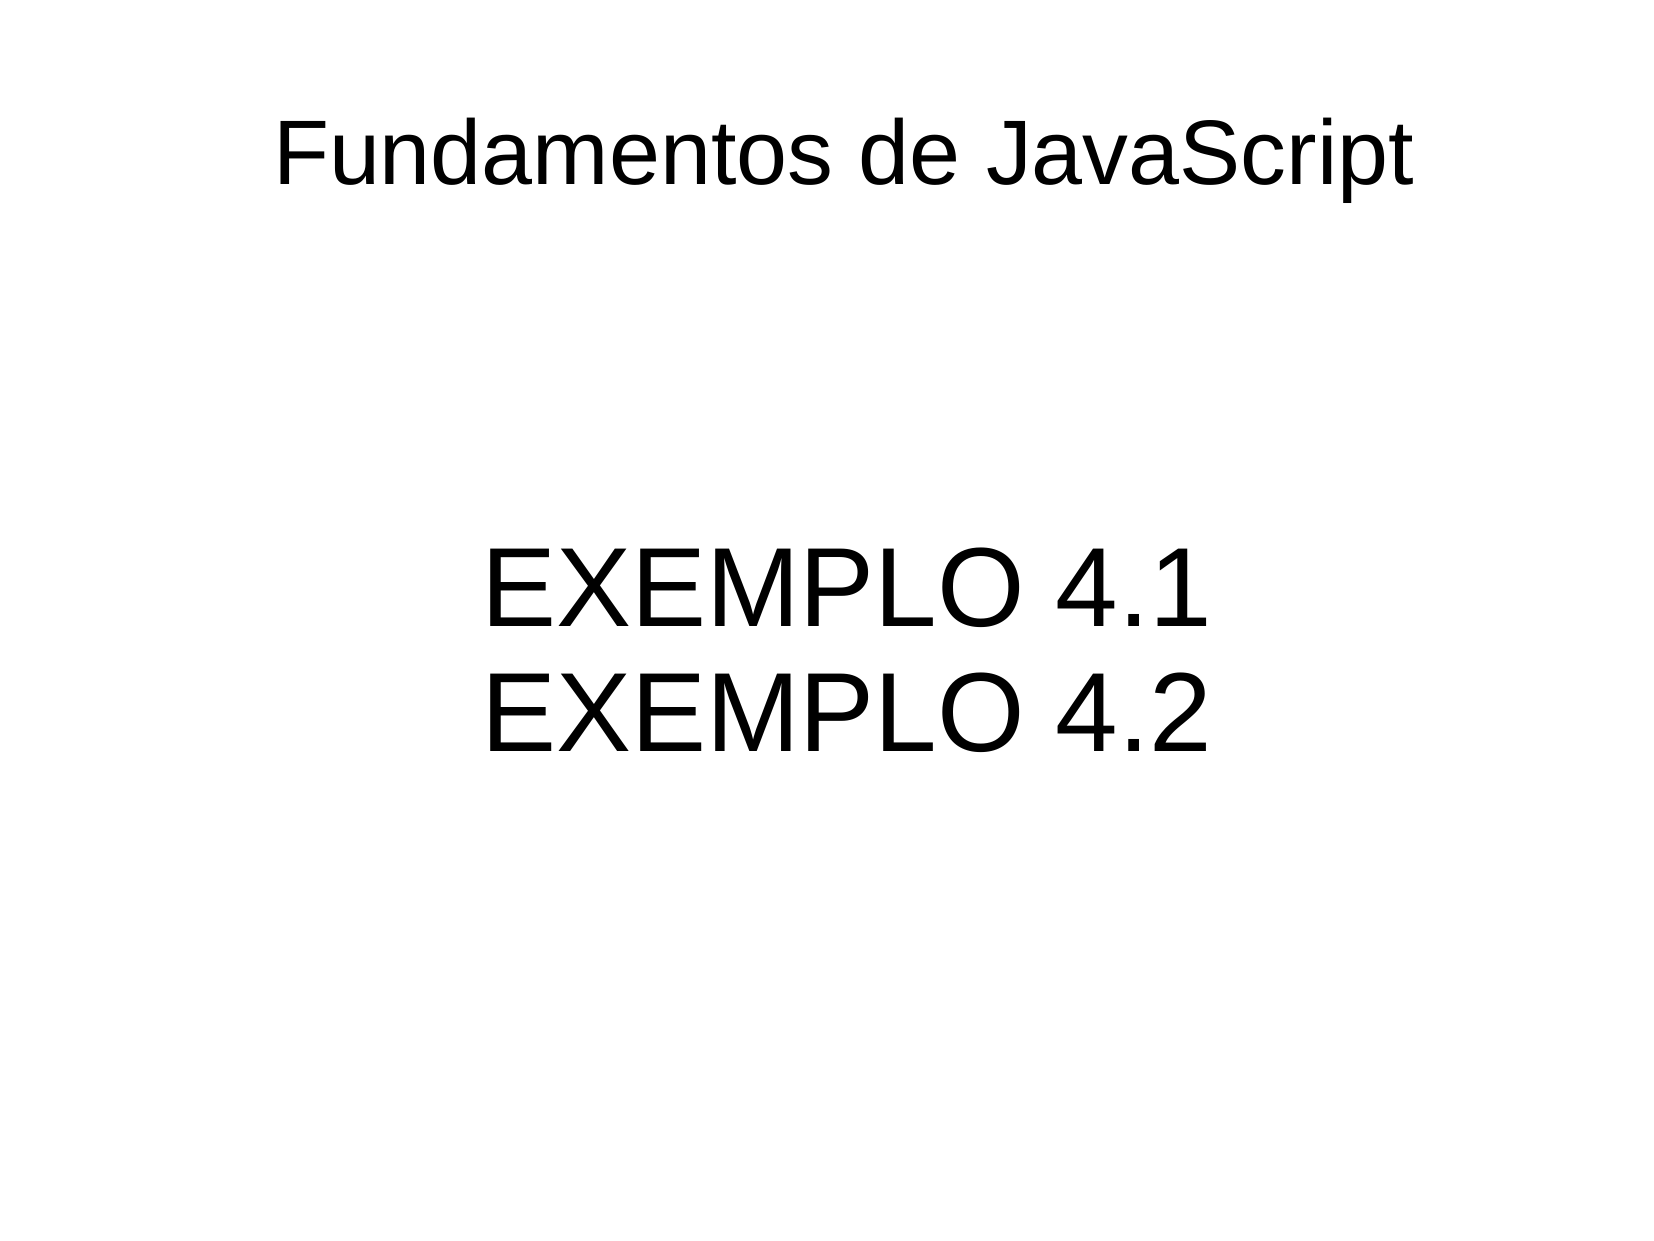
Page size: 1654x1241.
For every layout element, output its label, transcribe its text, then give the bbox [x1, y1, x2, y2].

title Fundamentos de JavaScript [82, 49, 1571, 257]
subtitle EXEMPLO 4.1 EXEMPLO 4.2 [82, 290, 1571, 1010]
